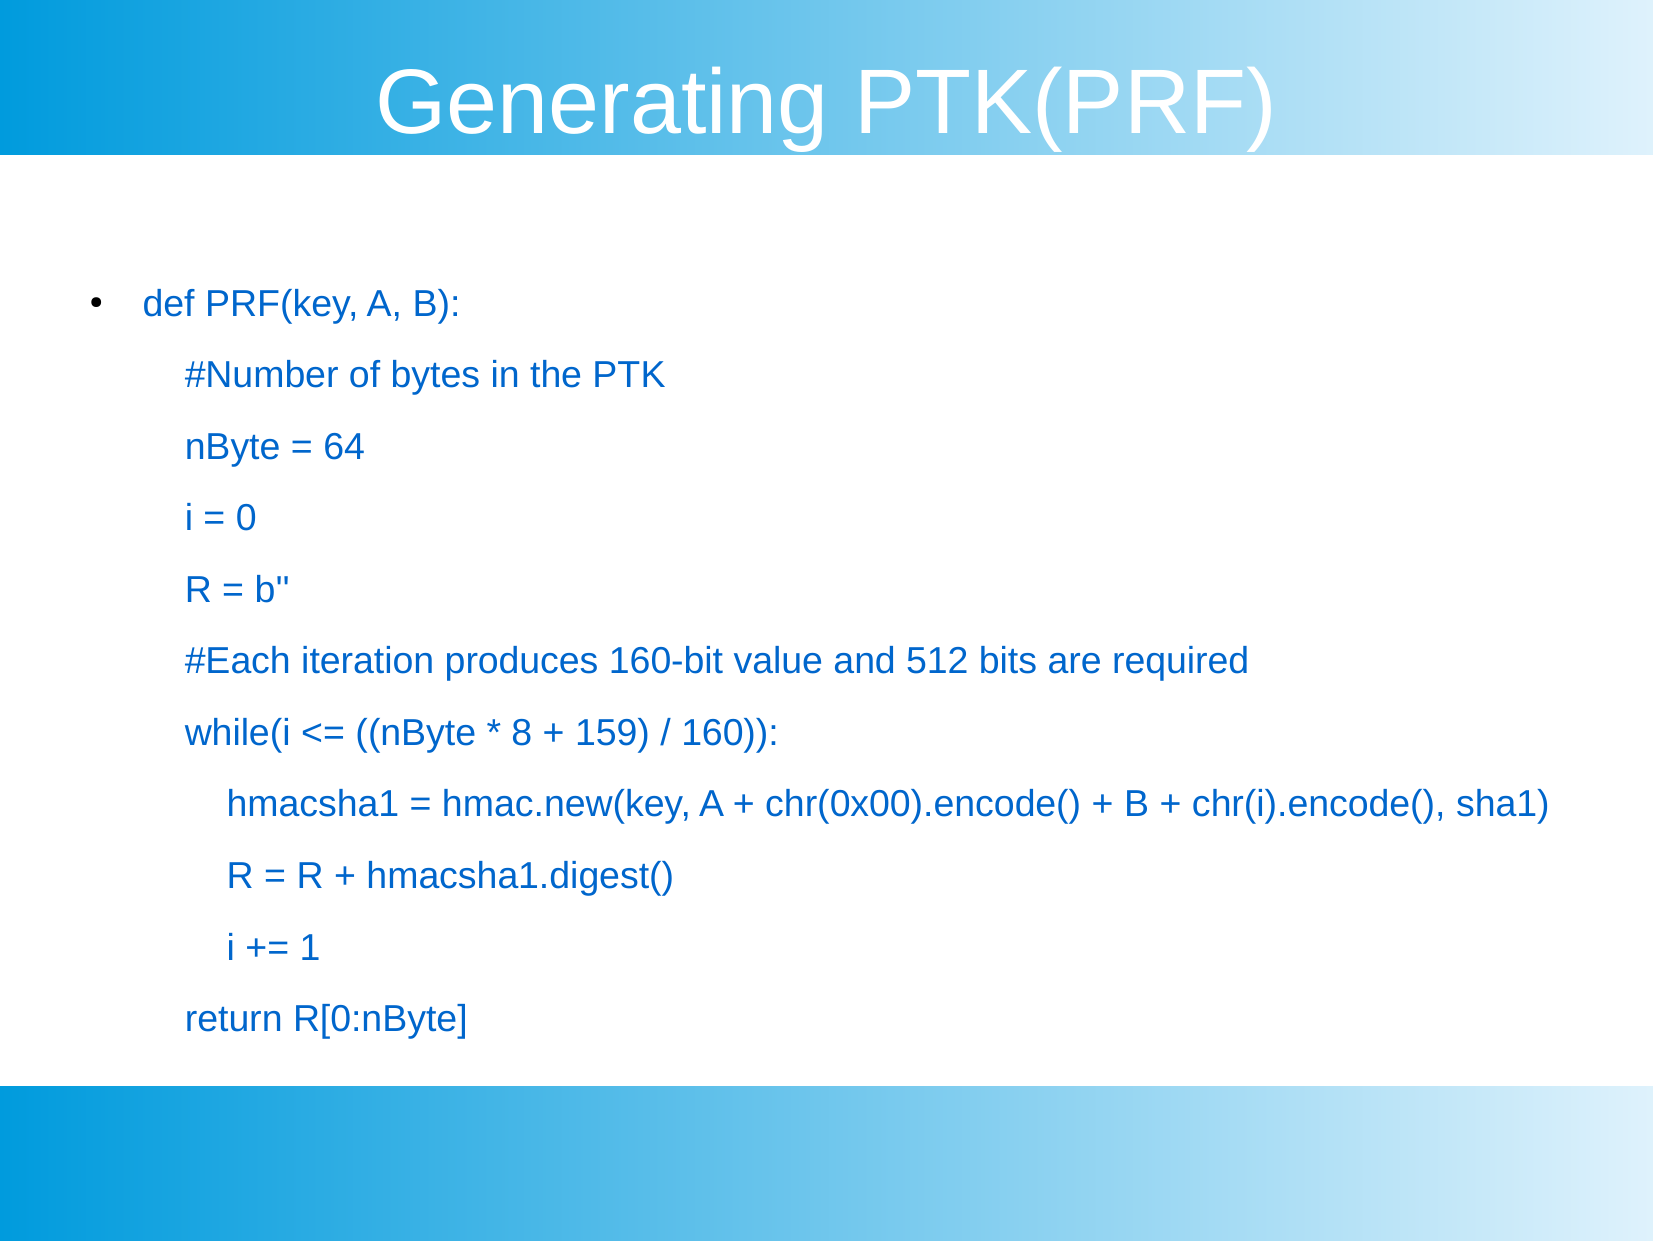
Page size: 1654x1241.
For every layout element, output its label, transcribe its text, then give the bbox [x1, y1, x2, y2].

title Generating PTK(PRF) [82, 49, 1571, 155]
list def PRF(key, A, B): #Number of bytes in the PTK nByte = 64 i = 0 R = b'' #Each iteration produces 160-bit value and 512 bits are required while(i <= ((nByte * 8 + 159) / 160)): hmacsha1 = hmac.new(key, A + chr(0x00).encode() + B + chr(i).encode(), sha1) R = R + hmacsha1.digest() i += 1 return R[0:nByte] [71, 210, 1561, 931]
